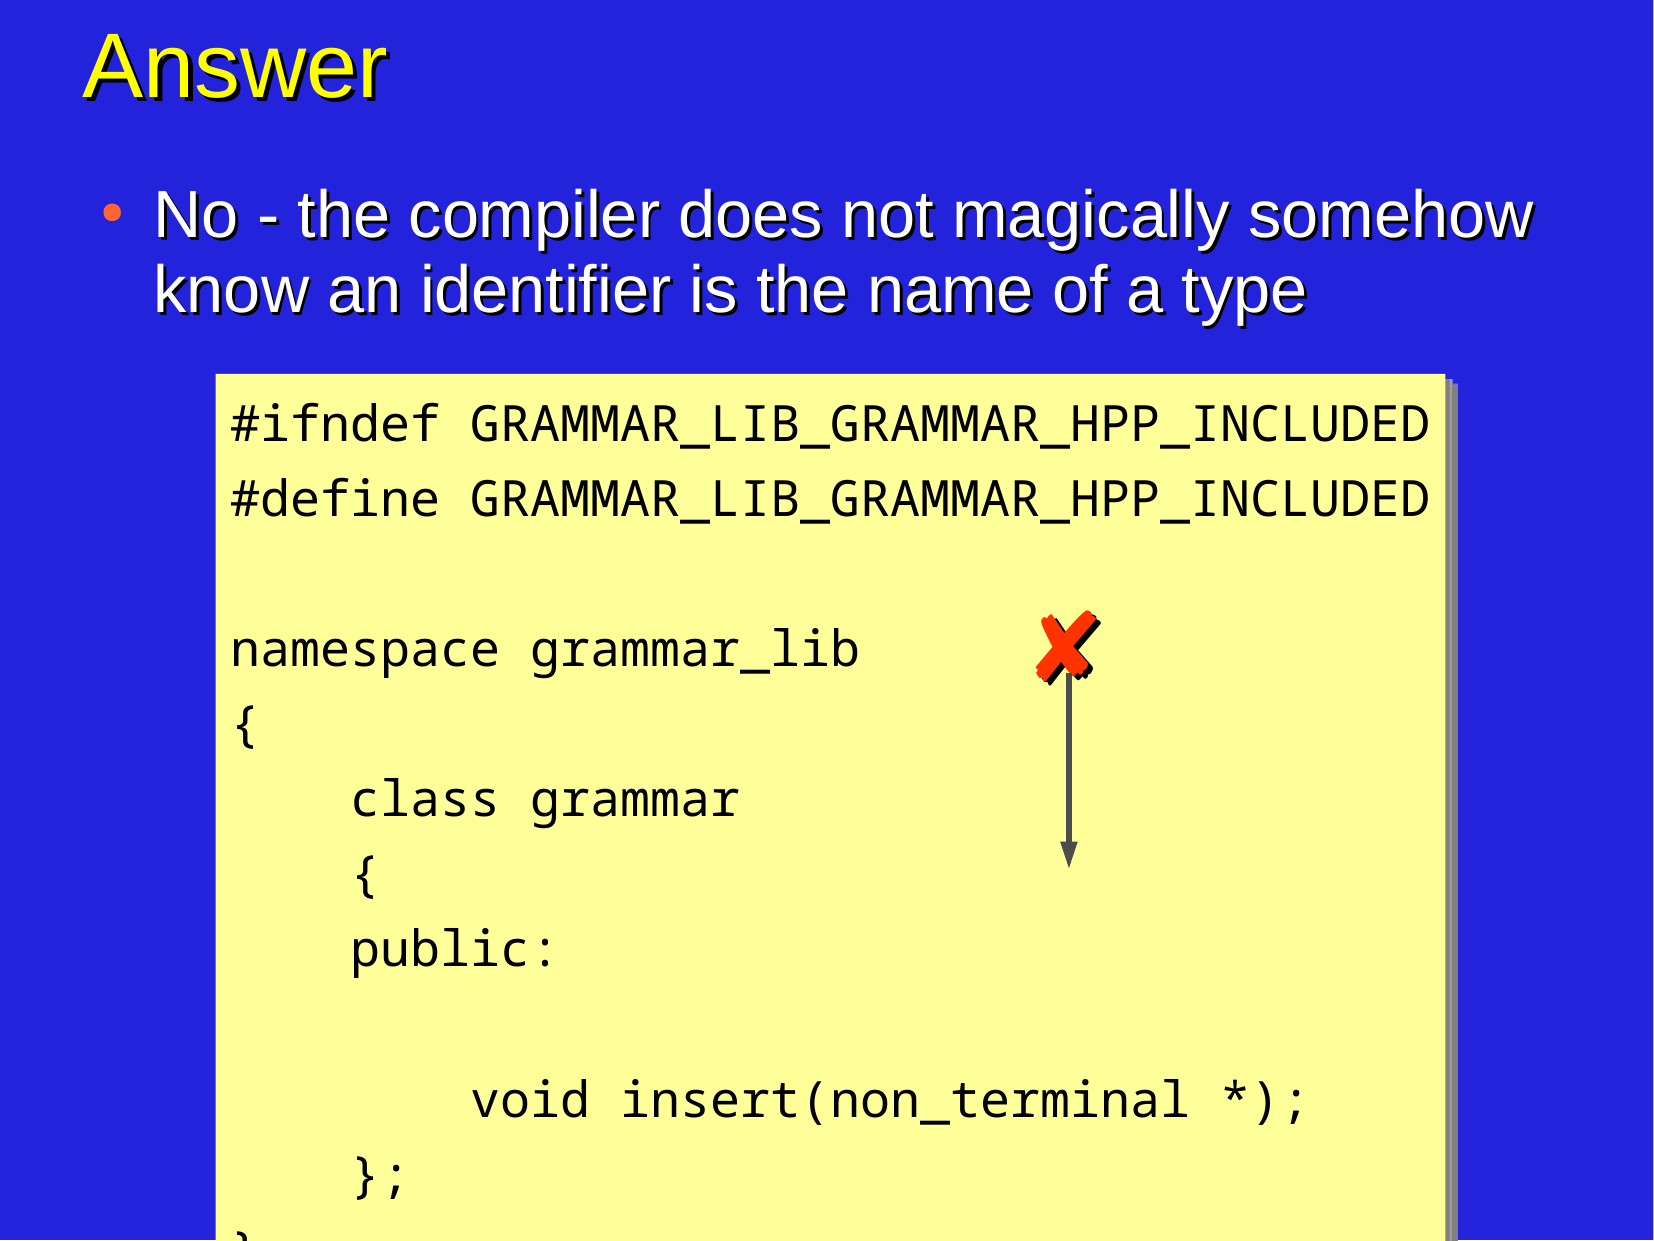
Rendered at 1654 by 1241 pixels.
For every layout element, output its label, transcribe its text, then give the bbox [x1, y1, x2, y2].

title Answer [82, 2, 1571, 130]
list No - the compiler does not magically somehow know an identifier is the name of a type [82, 177, 1571, 1182]
text_box  [1009, 557, 1188, 723]
text_box #ifndef GRAMMAR_LIB_GRAMMAR_HPP_INCLUDED #define GRAMMAR_LIB_GRAMMAR_HPP_INCLUDED namespace grammar_lib { class grammar { public: void insert(non_terminal *); }; } #endif [215, 373, 1446, 1241]
